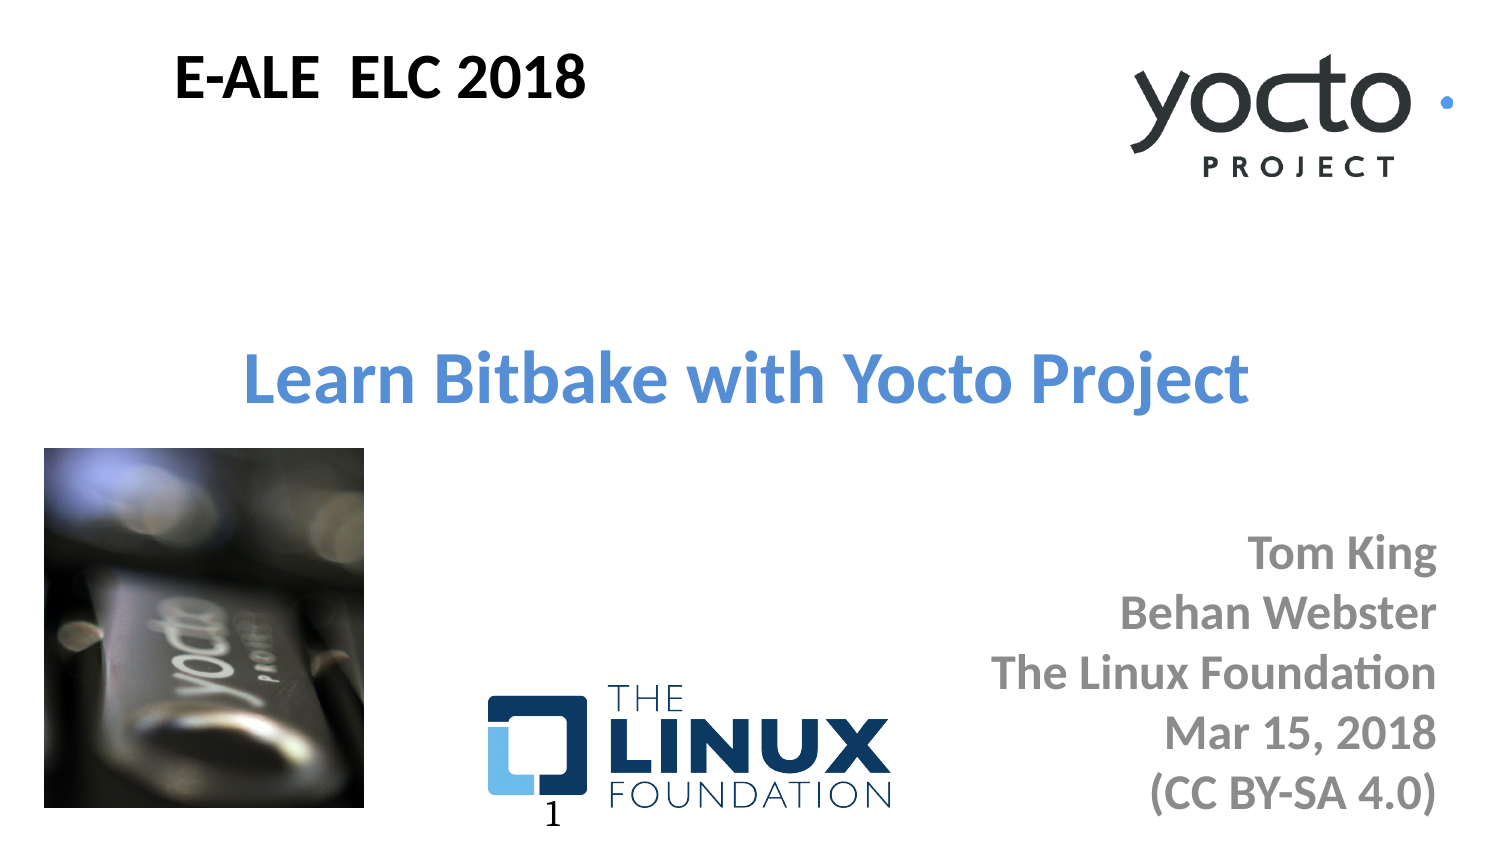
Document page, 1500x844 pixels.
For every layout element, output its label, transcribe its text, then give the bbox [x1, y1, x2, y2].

picture [1130, 54, 1453, 177]
text_box Tom King Behan Webster The Linux Foundation Mar 15, 2018 (CC BY-SA 4.0) [844, 512, 1453, 800]
text_box E-ALE ELC 2018 [44, 26, 1453, 203]
text_box <number> [475, 782, 631, 827]
picture [44, 448, 364, 808]
picture [488, 685, 891, 808]
text_box Learn Bitbake with Yocto Project [114, 203, 1382, 545]
